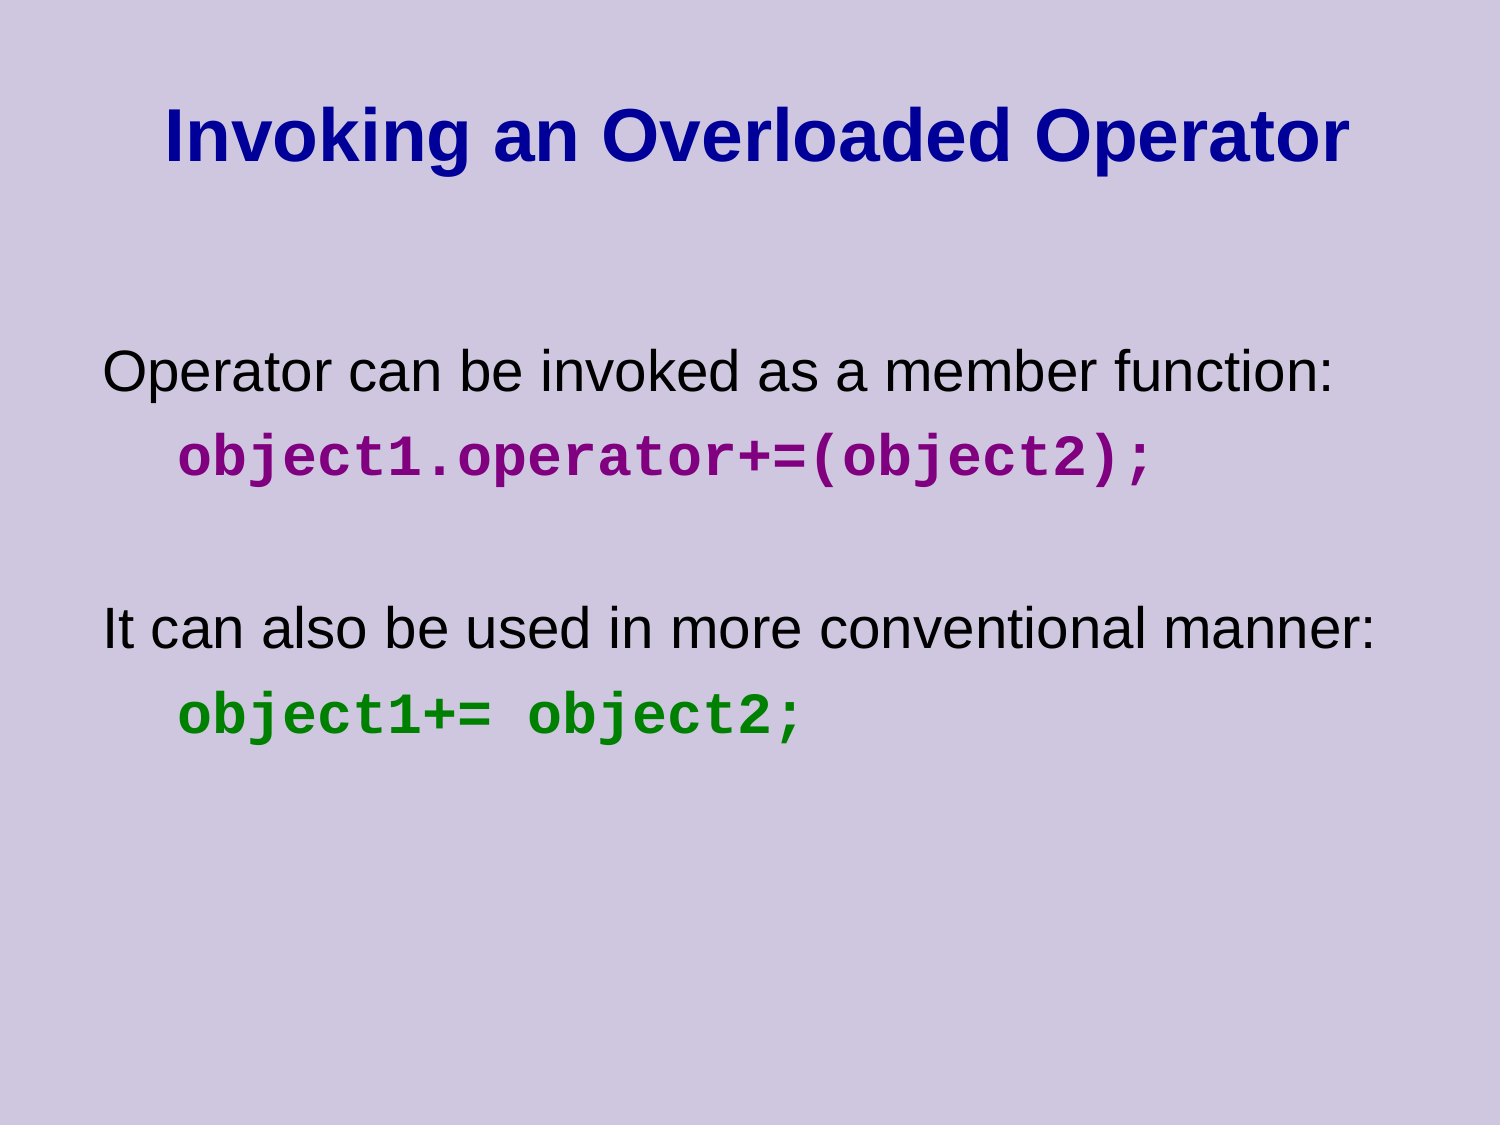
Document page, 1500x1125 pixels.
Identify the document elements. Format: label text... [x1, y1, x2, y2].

title Invoking an Overloaded Operator [150, 29, 1425, 233]
list Operator can be invoked as a member function: object1.operator+=(object2); It can also be used in more conventional manner: object1+= object2; [87, 324, 1407, 979]
